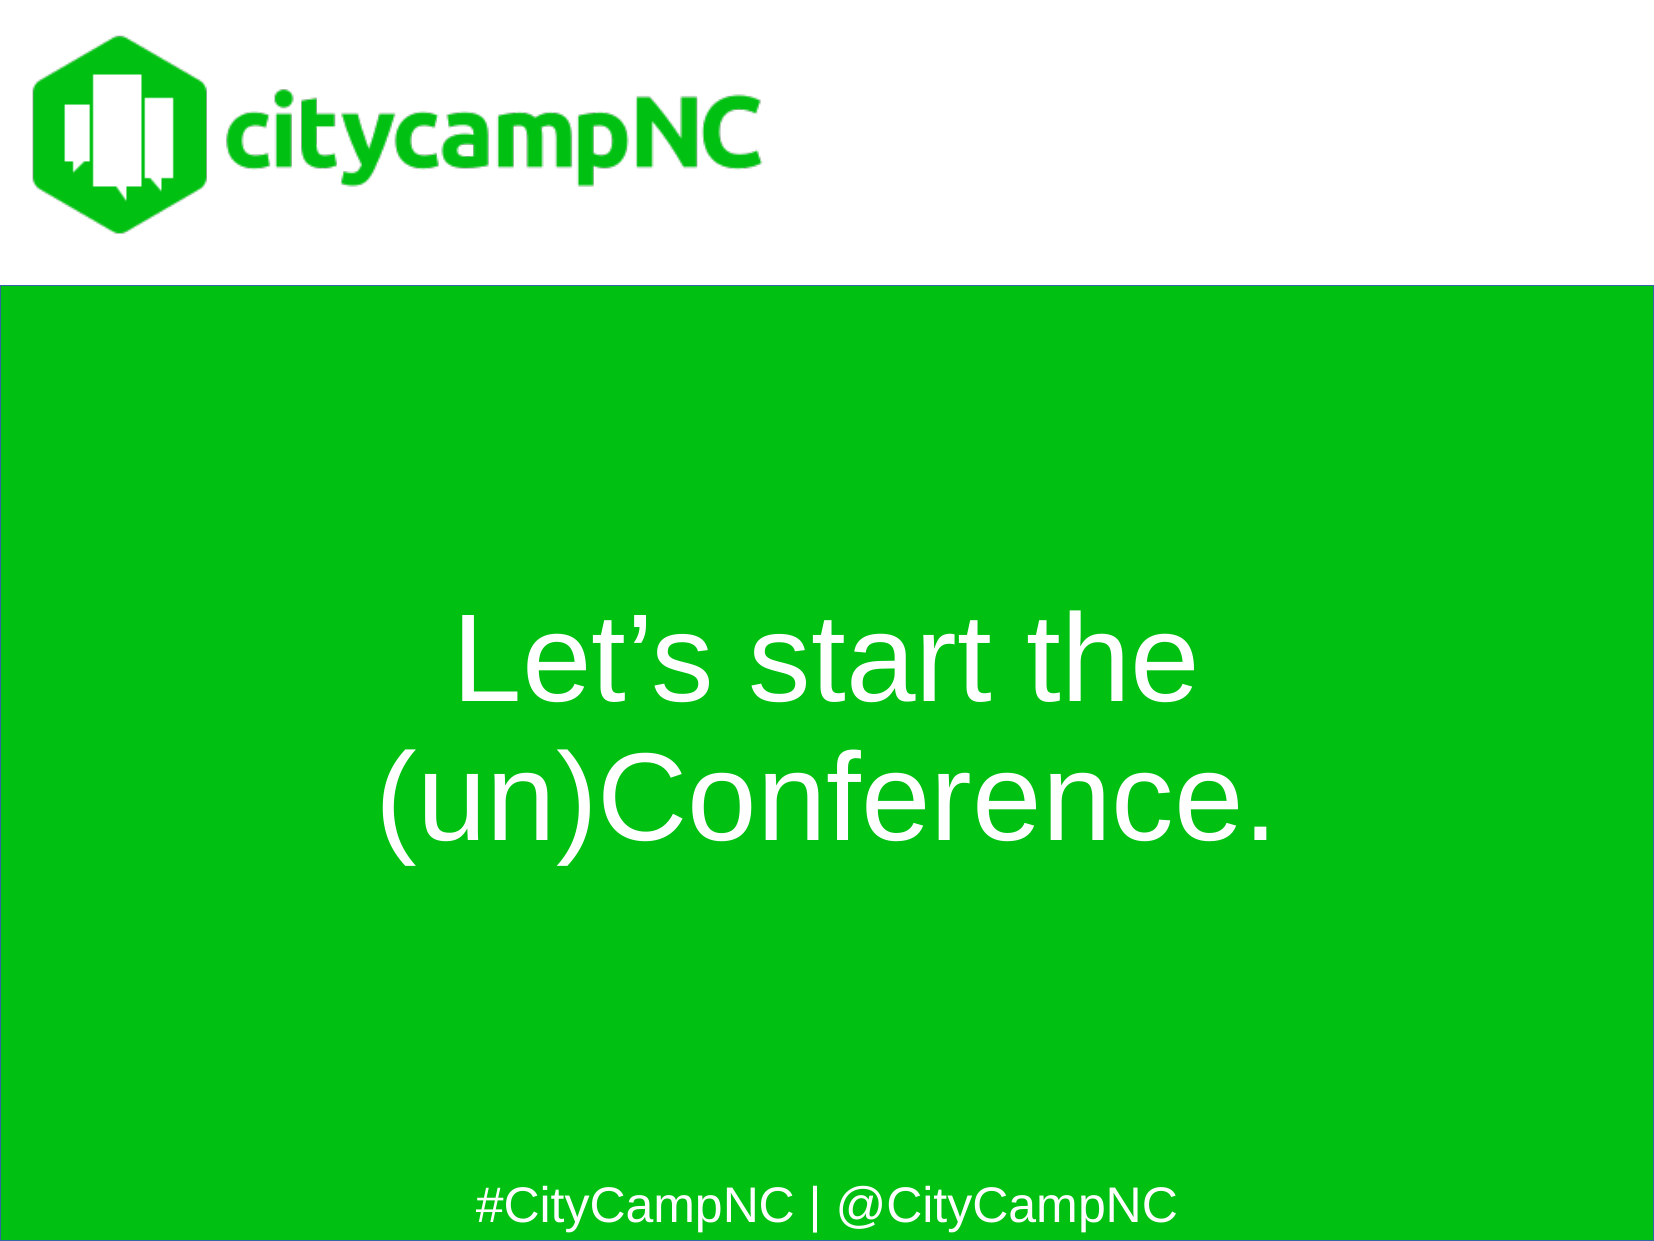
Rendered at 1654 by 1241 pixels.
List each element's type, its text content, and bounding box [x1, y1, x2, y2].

picture [0, 3, 794, 267]
subtitle Let’s start the (un)Conference. [79, 330, 1576, 1126]
